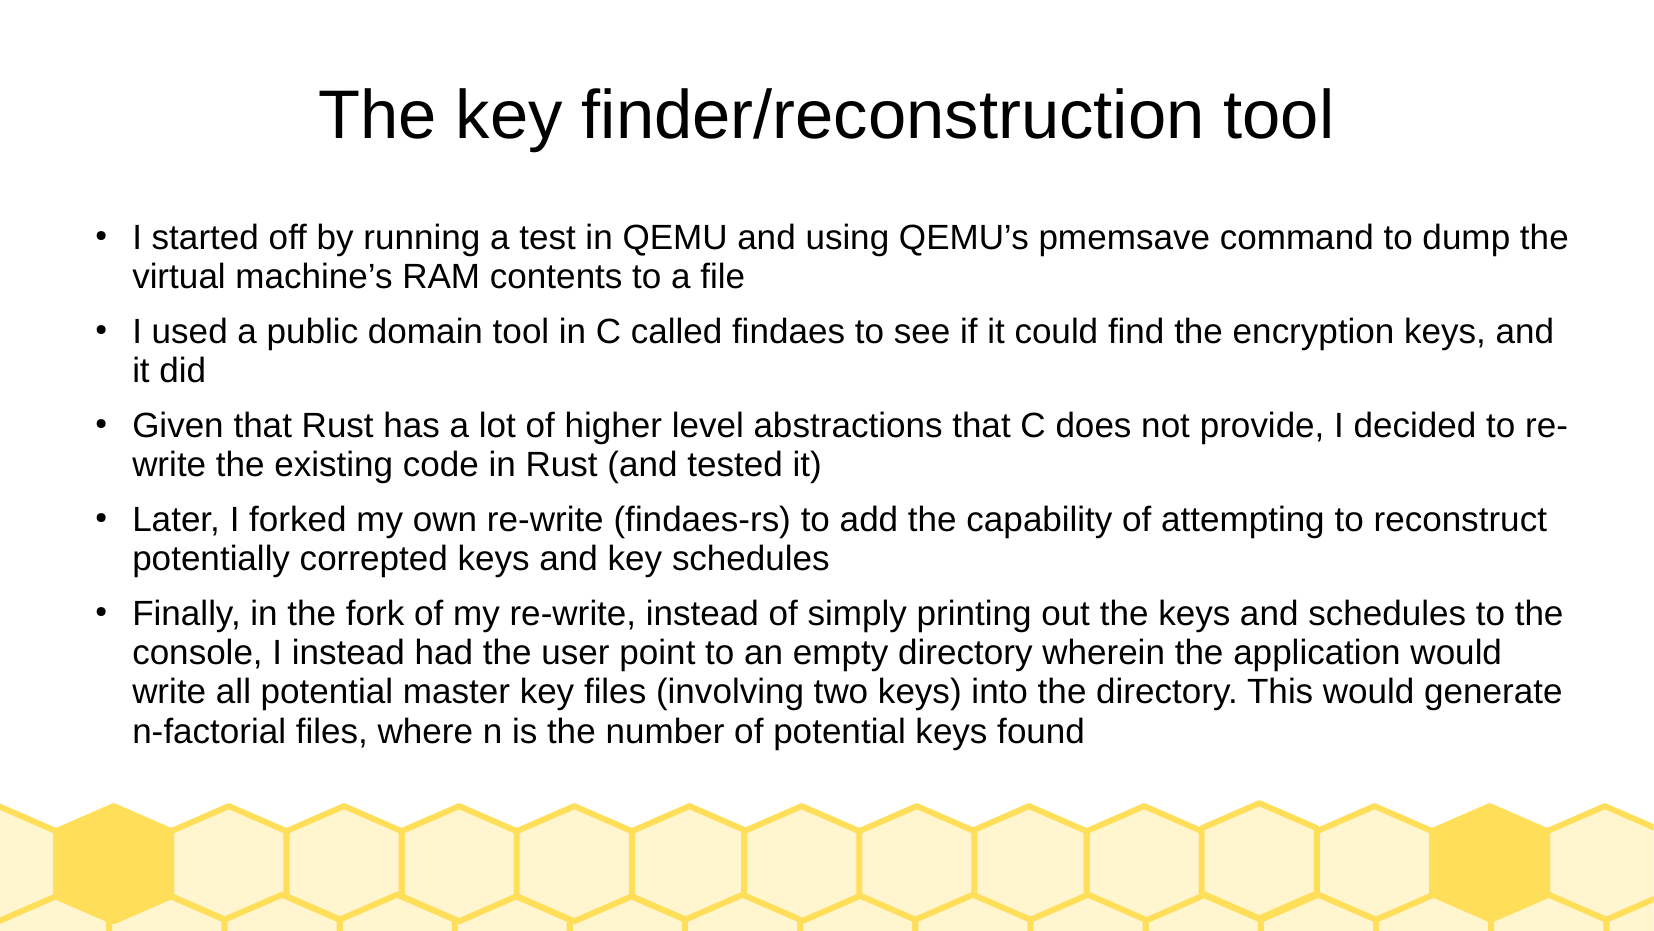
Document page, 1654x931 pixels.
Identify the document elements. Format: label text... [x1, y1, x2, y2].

title The key finder/reconstruction tool [82, 37, 1571, 193]
list I started off by running a test in QEMU and using QEMU’s pmemsave command to dump the virtual machine’s RAM contents to a file I used a public domain tool in C called findaes to see if it could find the encryption keys, and it did Given that Rust has a lot of higher level abstractions that C does not provide, I decided to re-write the existing code in Rust (and tested it) Later, I forked my own re-write (findaes-rs) to add the capability of attempting to reconstruct potentially correpted keys and key schedules Finally, in the fork of my re-write, instead of simply printing out the keys and schedules to the console, I instead had the user point to an empty directory wherein the application would write all potential master key files (involving two keys) into the directory. This would generate n-factorial files, where n is the number of potential keys found [82, 217, 1571, 758]
